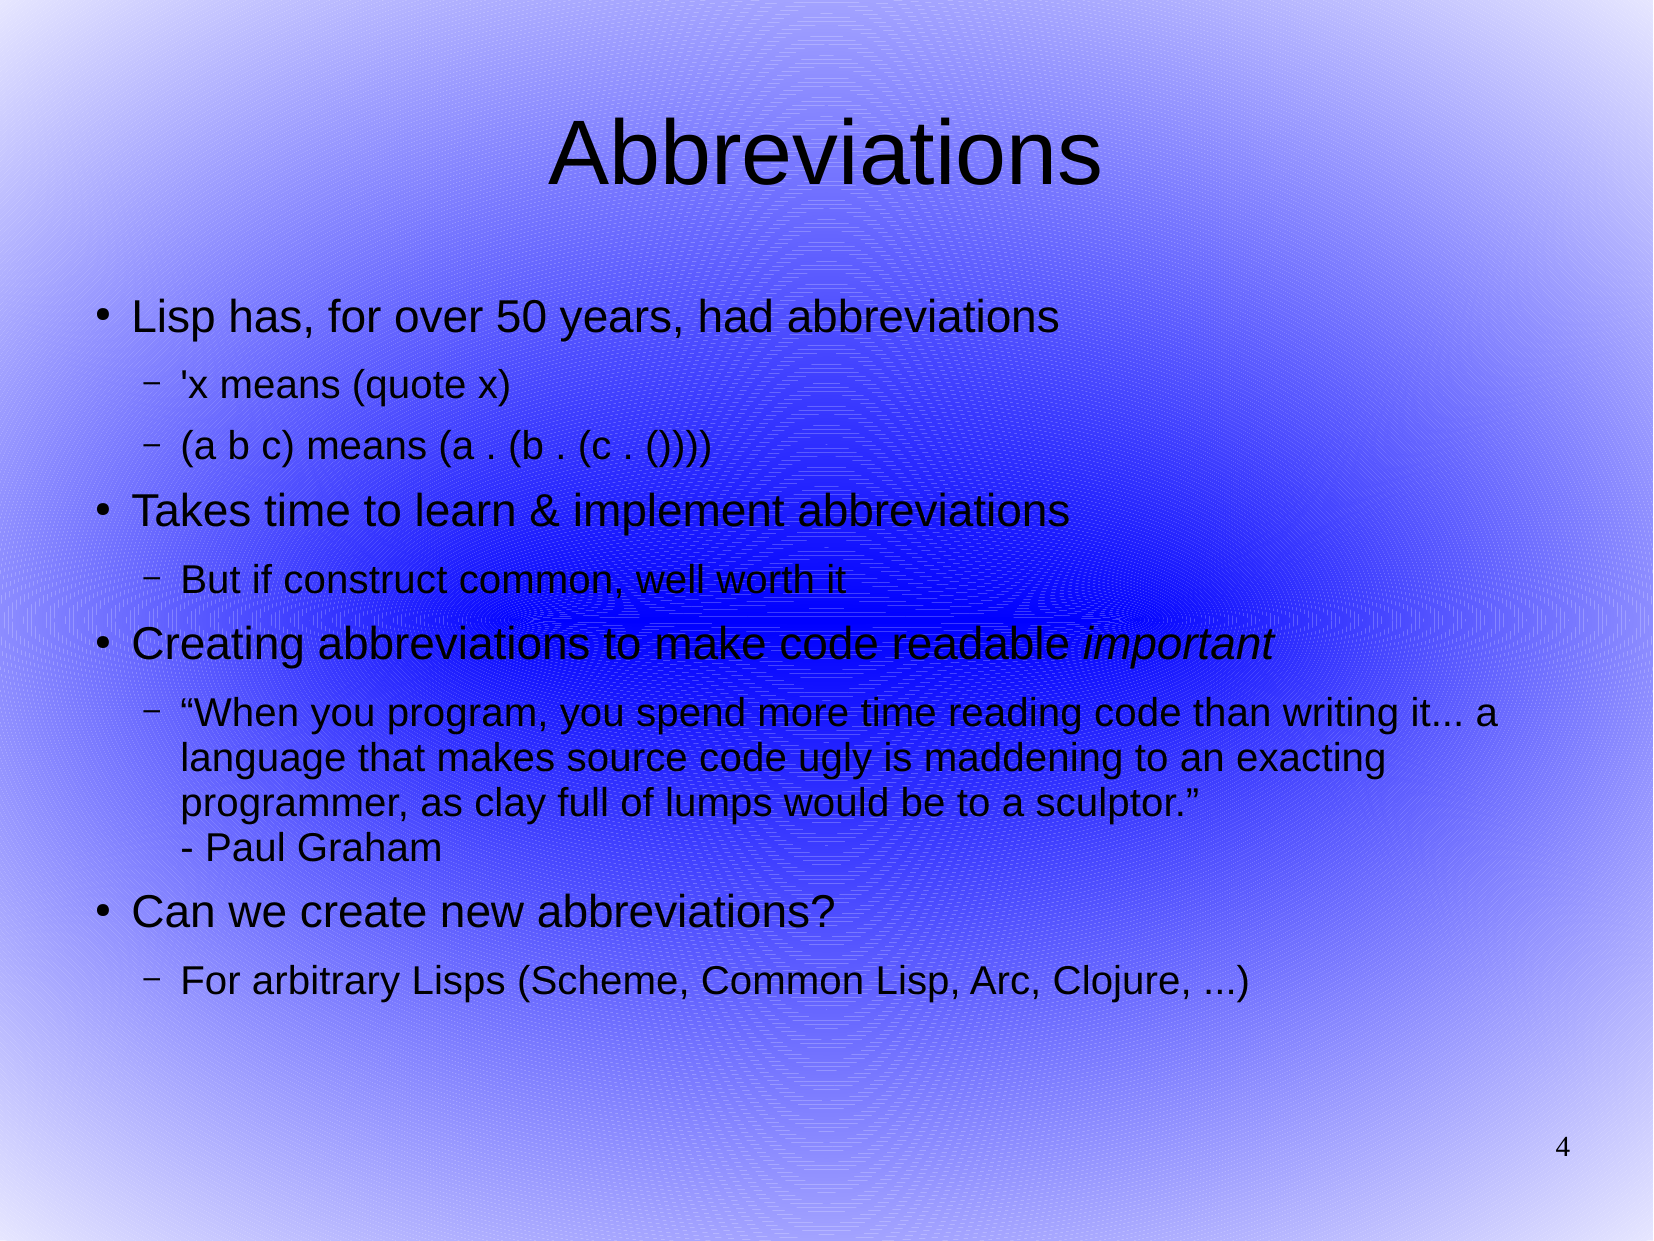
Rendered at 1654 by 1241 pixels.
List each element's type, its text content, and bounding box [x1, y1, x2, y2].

list Lisp has, for over 50 years, had abbreviations 'x means (quote x) (a b c) means (a . (b . (c . ()))) Takes time to learn & implement abbreviations But if construct common, well worth it Creating abbreviations to make code readable important “When you program, you spend more time reading code than writing it... a language that makes source code ugly is maddening to an exacting programmer, as clay full of lumps would be to a sculptor.” - Paul Graham Can we create new abbreviations? For arbitrary Lisps (Scheme, Common Lisp, Arc, Clojure, ...) [82, 290, 1538, 1010]
title Abbreviations [82, 49, 1571, 257]
